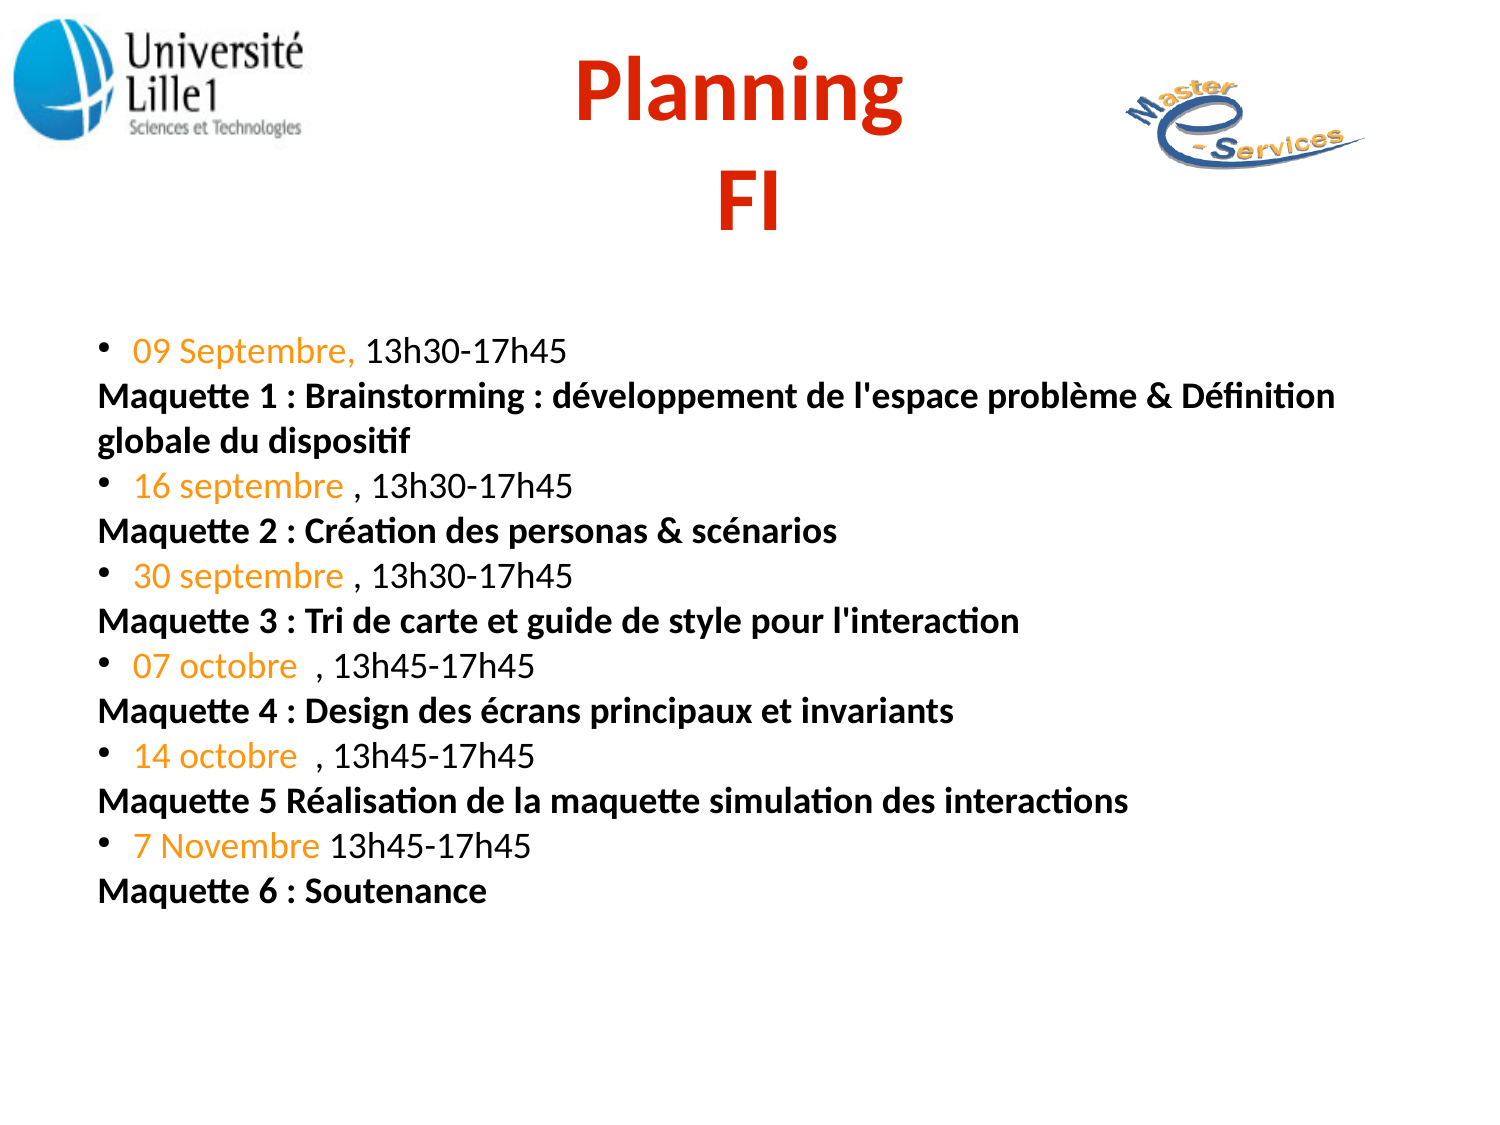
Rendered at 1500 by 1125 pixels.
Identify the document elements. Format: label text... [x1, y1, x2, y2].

picture [1110, 70, 1382, 178]
text_box Planning FI [74, 45, 1425, 233]
picture [0, 0, 334, 150]
text_box 09 Septembre, 13h30-17h45 Maquette 1 : Brainstorming : développement de l'espace problème & Définition globale du dispositif 16 septembre , 13h30-17h45 Maquette 2 : Création des personas & scénarios 30 septembre , 13h30-17h45 Maquette 3 : Tri de carte et guide de style pour l'interaction 07 octobre , 13h45-17h45 Maquette 4 : Design des écrans principaux et invariants 14 octobre , 13h45-17h45 Maquette 5 Réalisation de la maquette simulation des interactions 7 Novembre 13h45-17h45 Maquette 6 : Soutenance [82, 318, 1425, 1016]
